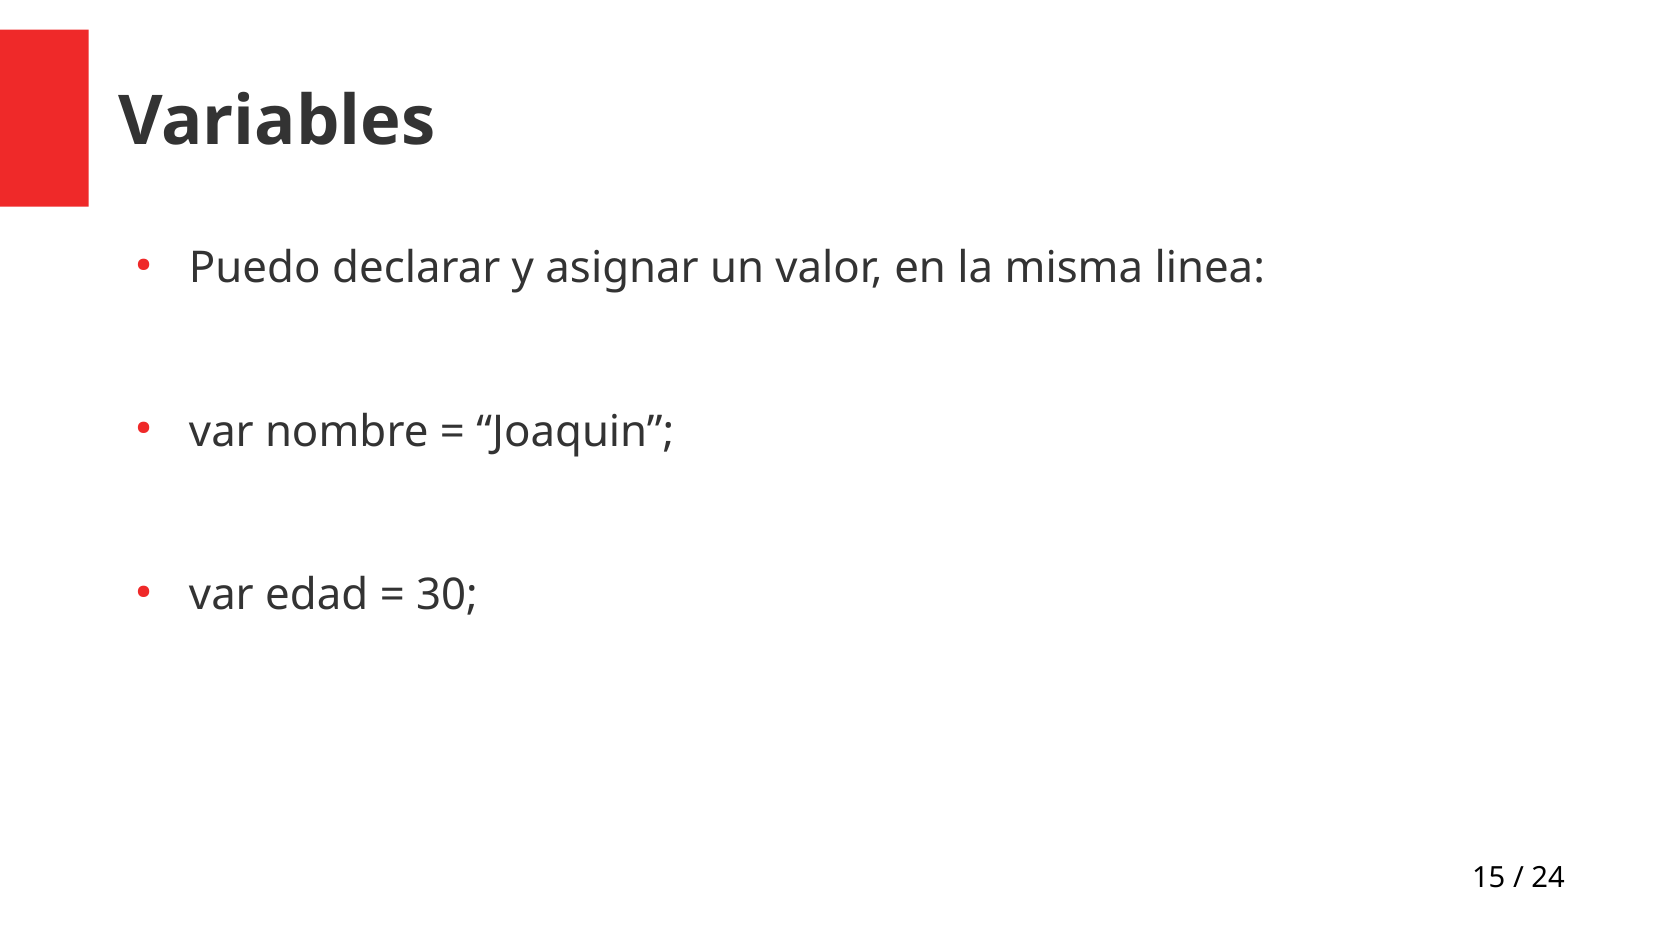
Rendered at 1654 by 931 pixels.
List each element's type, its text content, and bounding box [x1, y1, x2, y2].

title Variables [118, 29, 1595, 207]
list Puedo declarar y asignar un valor, en la misma linea: var nombre = “Joaquin”; var edad = 30; [118, 236, 1595, 798]
